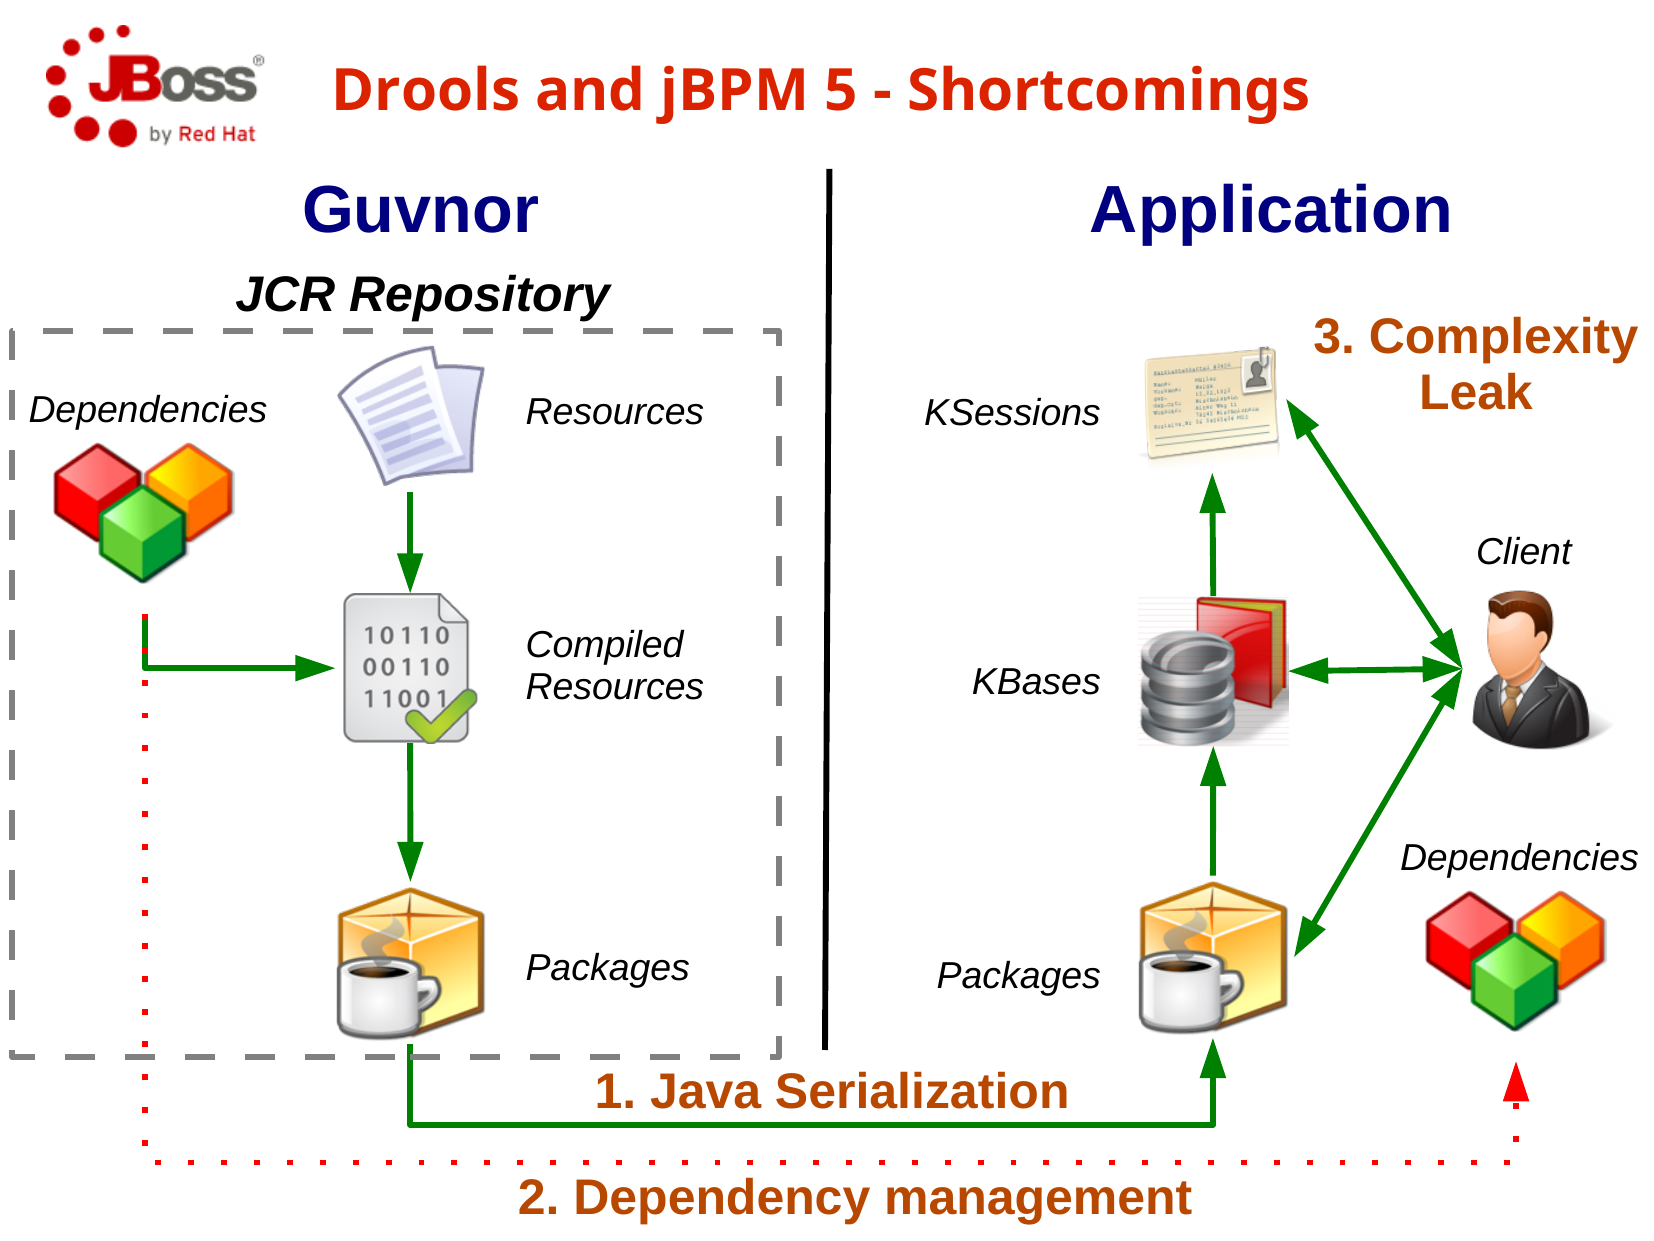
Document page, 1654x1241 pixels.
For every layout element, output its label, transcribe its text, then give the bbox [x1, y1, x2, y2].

picture [1138, 325, 1287, 474]
picture [1131, 875, 1295, 1039]
picture [1416, 889, 1617, 1062]
picture [335, 341, 486, 492]
text_box Guvnor [287, 166, 555, 259]
text_box Dependencies [1385, 829, 1654, 889]
text_box JCR Repository [220, 259, 626, 334]
text_box KBases [957, 653, 1117, 714]
picture [46, 25, 266, 149]
text_box Compiled Resources [510, 616, 720, 719]
text_box Client [1461, 523, 1587, 584]
text_box Dependencies [13, 381, 284, 442]
text_box Resources [510, 383, 720, 444]
text_box 1. Java Serialization [579, 1056, 1086, 1132]
text_box Packages [921, 947, 1117, 1008]
picture [44, 442, 245, 614]
text_box KSessions [909, 385, 1117, 445]
picture [1462, 587, 1625, 751]
text_box 2. Dependency management [503, 1162, 1209, 1238]
picture [329, 881, 492, 1045]
picture [1138, 596, 1289, 747]
picture [335, 593, 486, 744]
text_box Application [1075, 166, 1469, 261]
text_box 3. Complexity Leak [1298, 301, 1654, 433]
title Drools and jBPM 5 - Shortcomings [331, 32, 1538, 151]
text_box Packages [510, 939, 706, 1000]
